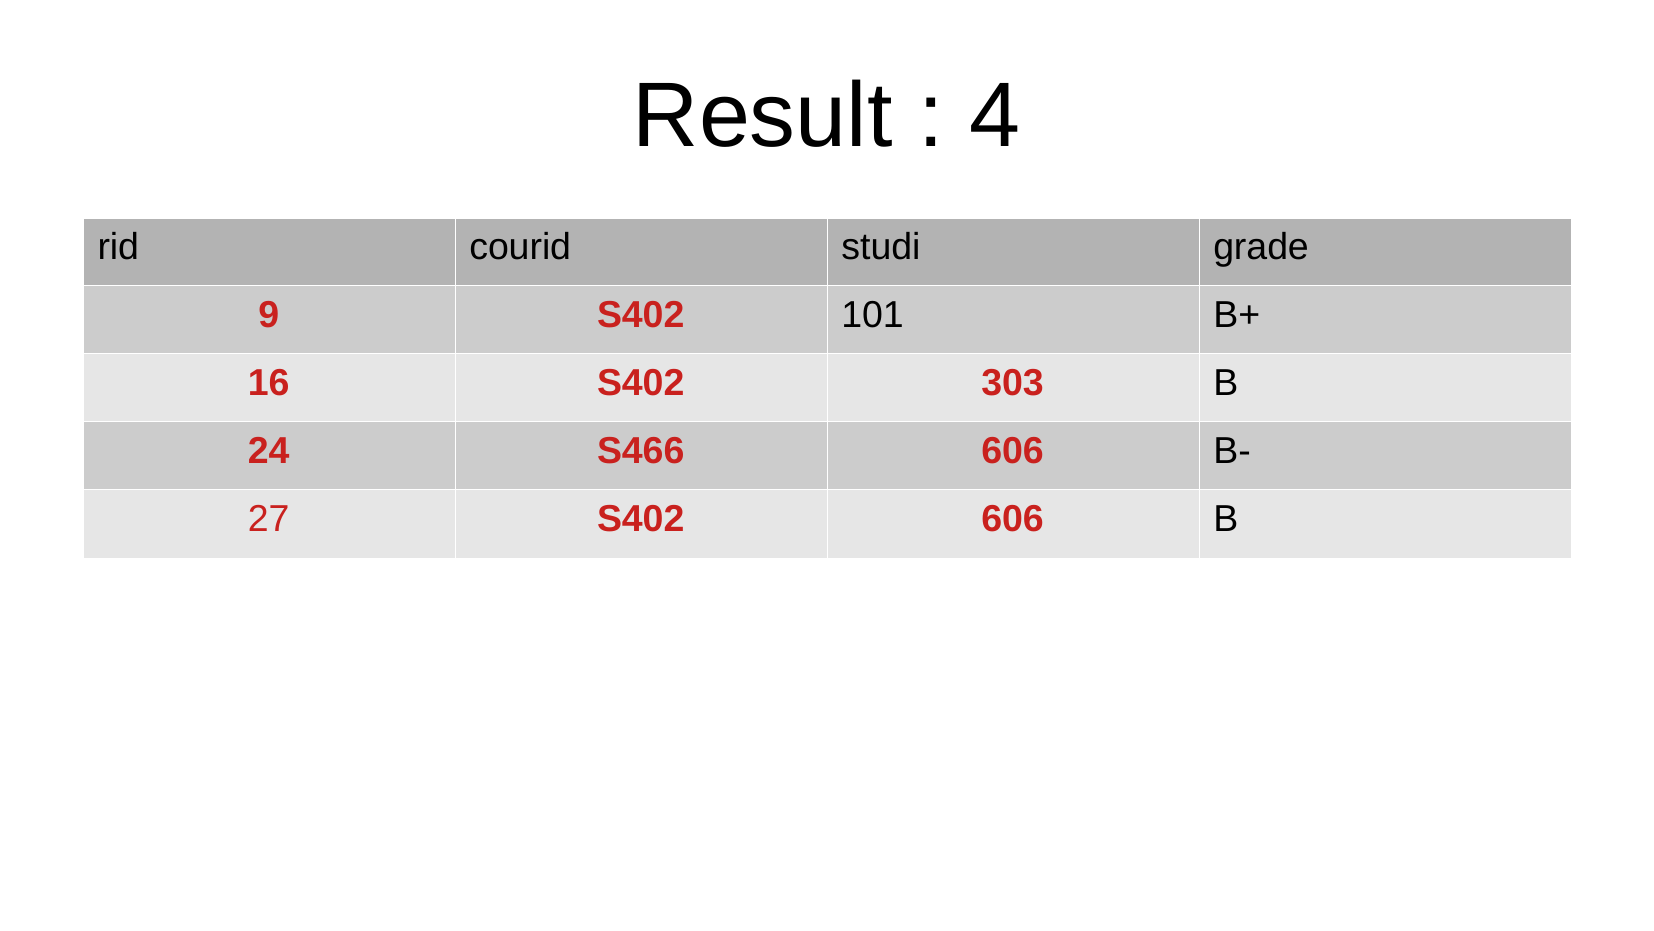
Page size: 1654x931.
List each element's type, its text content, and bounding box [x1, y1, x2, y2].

table_cell S466 [456, 422, 827, 489]
table_cell B [1200, 354, 1571, 421]
table_cell 9 [84, 286, 455, 353]
table_cell B [1200, 490, 1571, 558]
table_cell B+ [1200, 286, 1571, 353]
table_cell 606 [828, 422, 1199, 489]
title Result : 4 [82, 37, 1571, 193]
table_cell 24 [84, 422, 455, 489]
table_cell 606 [828, 490, 1199, 558]
table_header studi [828, 219, 1199, 285]
table_header courid [456, 219, 827, 285]
table_header rid [84, 219, 455, 285]
table_cell 101 [828, 286, 1199, 353]
table_cell 303 [828, 354, 1199, 421]
table_cell S402 [456, 490, 827, 558]
table_header grade [1200, 219, 1571, 285]
table_cell 27 [84, 490, 455, 558]
table_cell S402 [456, 354, 827, 421]
table_cell B- [1200, 422, 1571, 489]
table_cell 16 [84, 354, 455, 421]
table_cell S402 [456, 286, 827, 353]
